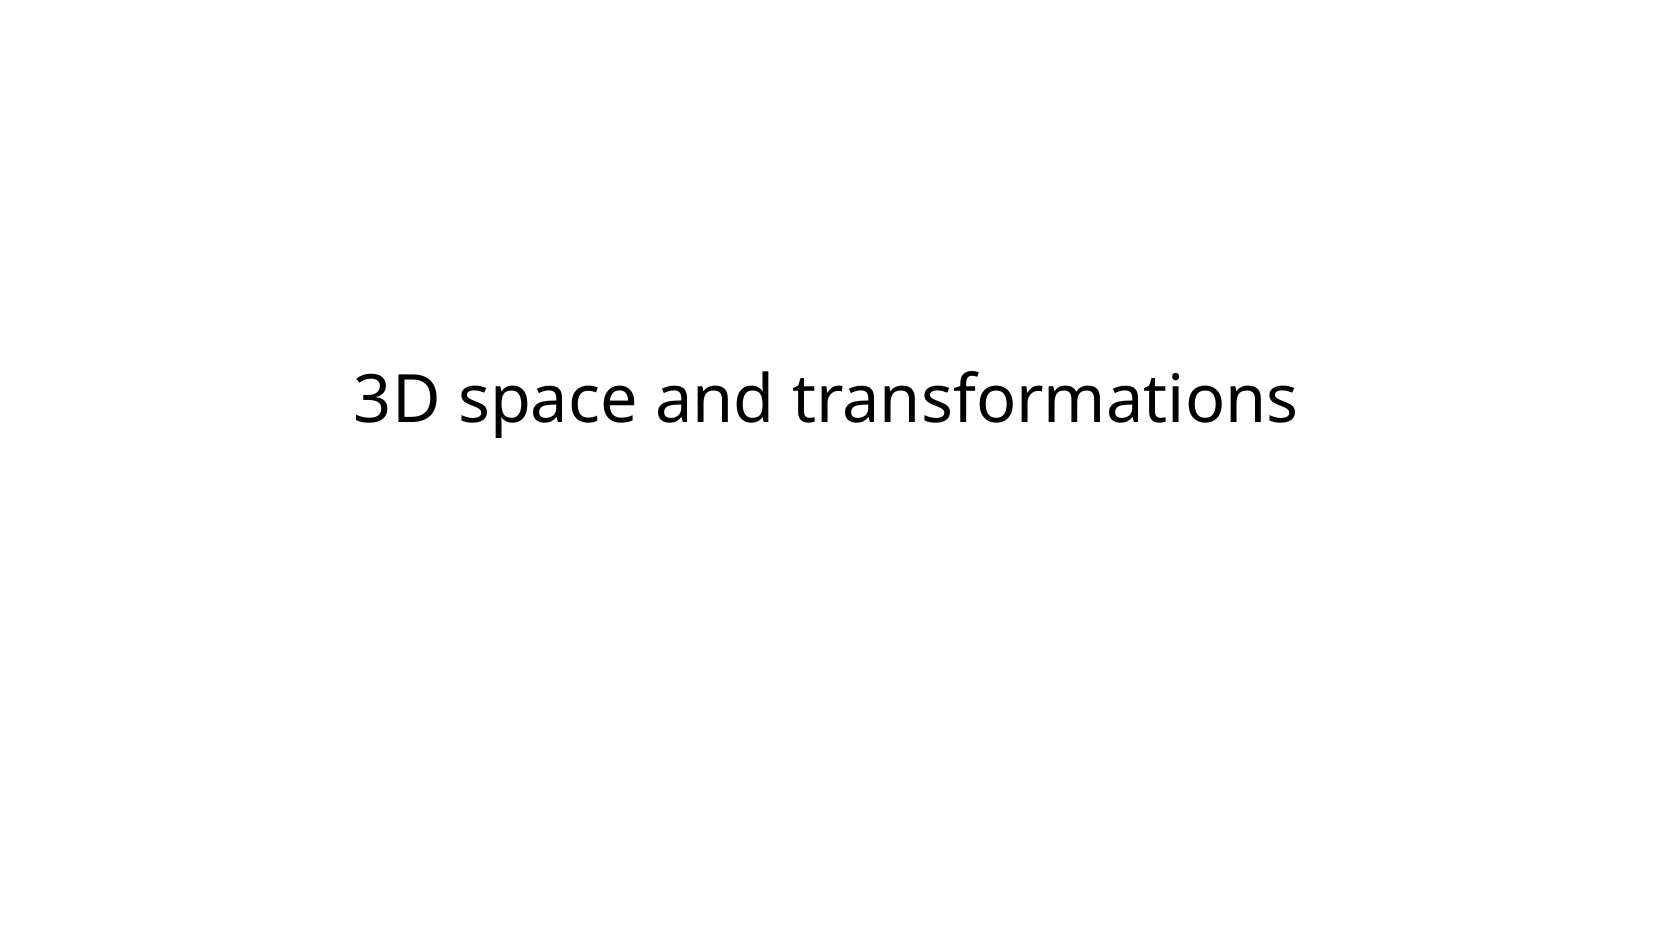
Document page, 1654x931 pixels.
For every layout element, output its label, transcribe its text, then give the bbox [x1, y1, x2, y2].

subtitle 3D space and transformations [82, 37, 1571, 757]
